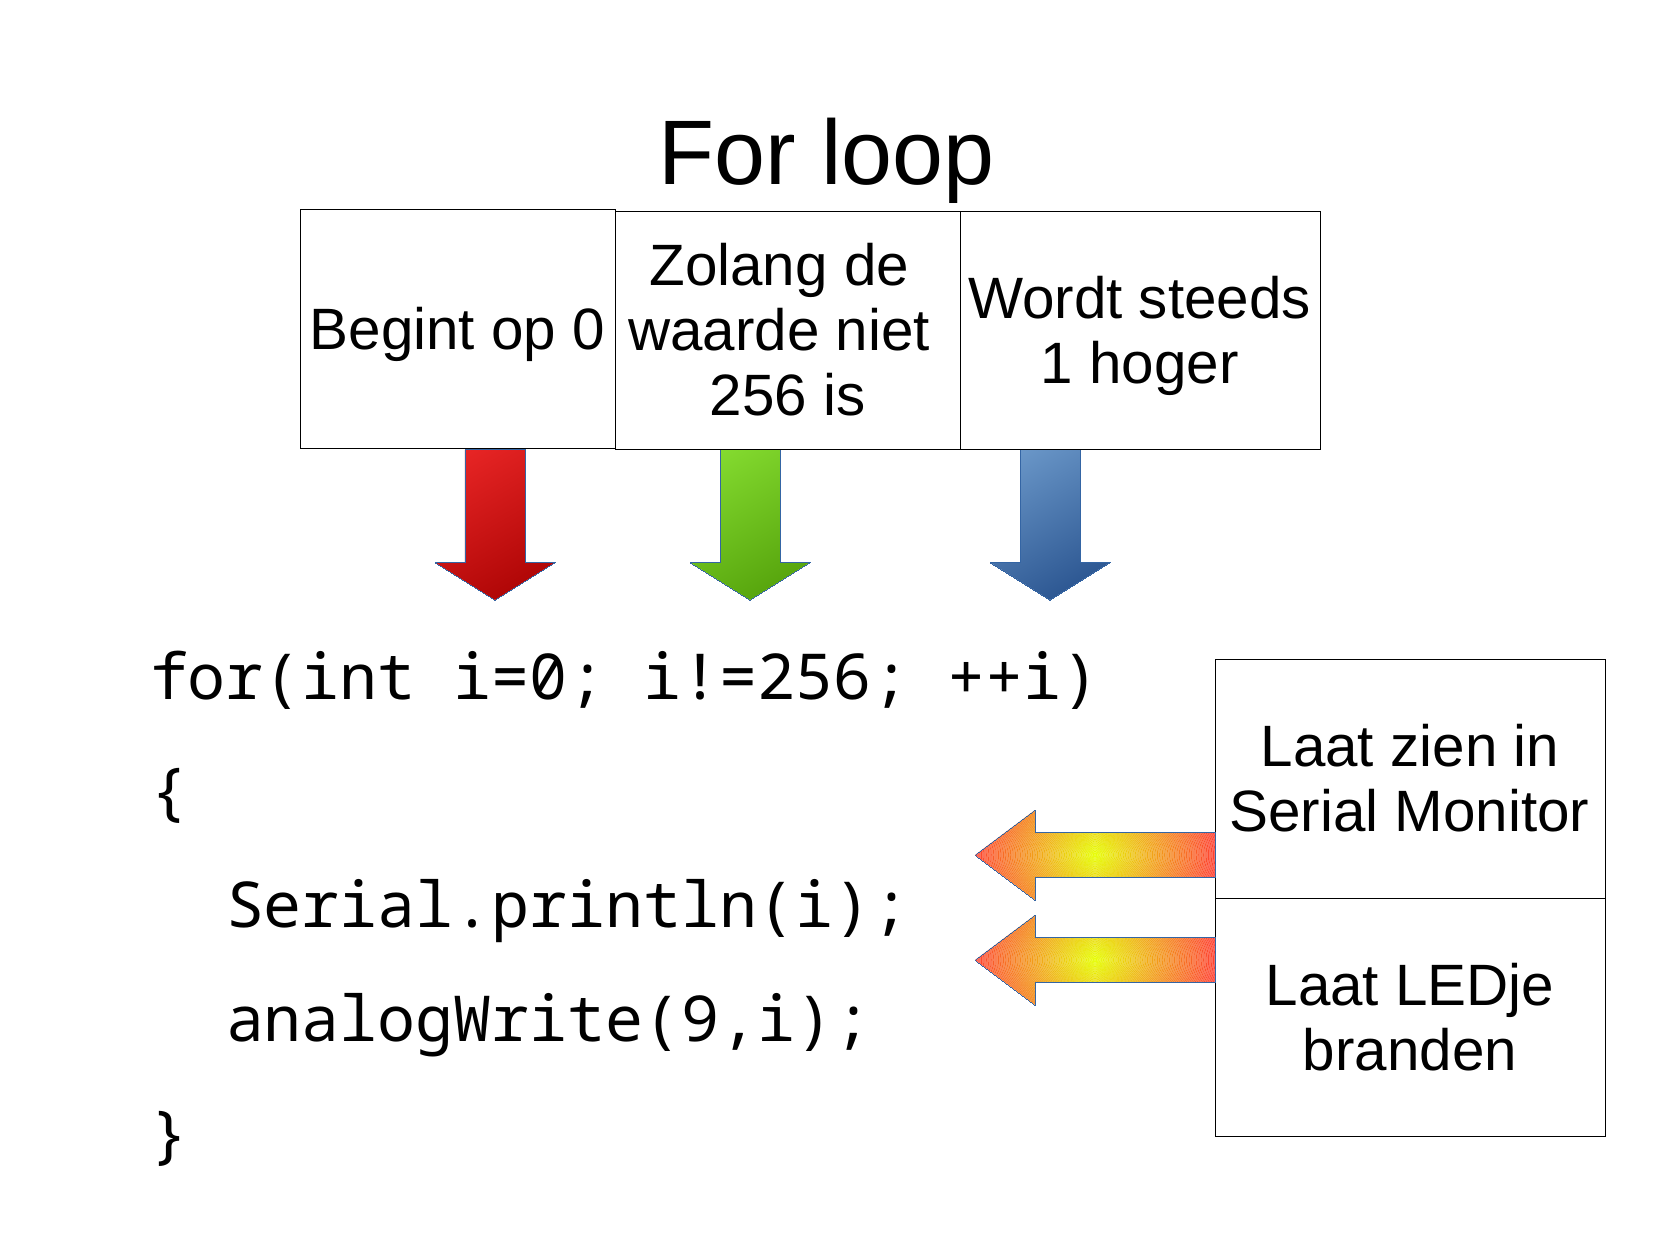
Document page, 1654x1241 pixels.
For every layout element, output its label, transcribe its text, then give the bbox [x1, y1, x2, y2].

text_box [975, 810, 1216, 901]
list for(int i=0; i!=256; ++i) { Serial.println(i); analogWrite(9,i); } [82, 290, 1571, 1186]
text_box [435, 449, 556, 601]
text_box Begint op 0 [300, 209, 616, 449]
text_box Zolang de waarde niet 256 is [615, 211, 960, 450]
text_box [990, 450, 1111, 601]
text_box [690, 450, 811, 601]
text_box Laat LEDje branden [1215, 898, 1606, 1137]
title For loop [82, 49, 1571, 257]
text_box [975, 915, 1216, 1006]
text_box Laat zien in Serial Monitor [1215, 659, 1606, 898]
text_box Wordt steeds 1 hoger [960, 211, 1321, 450]
